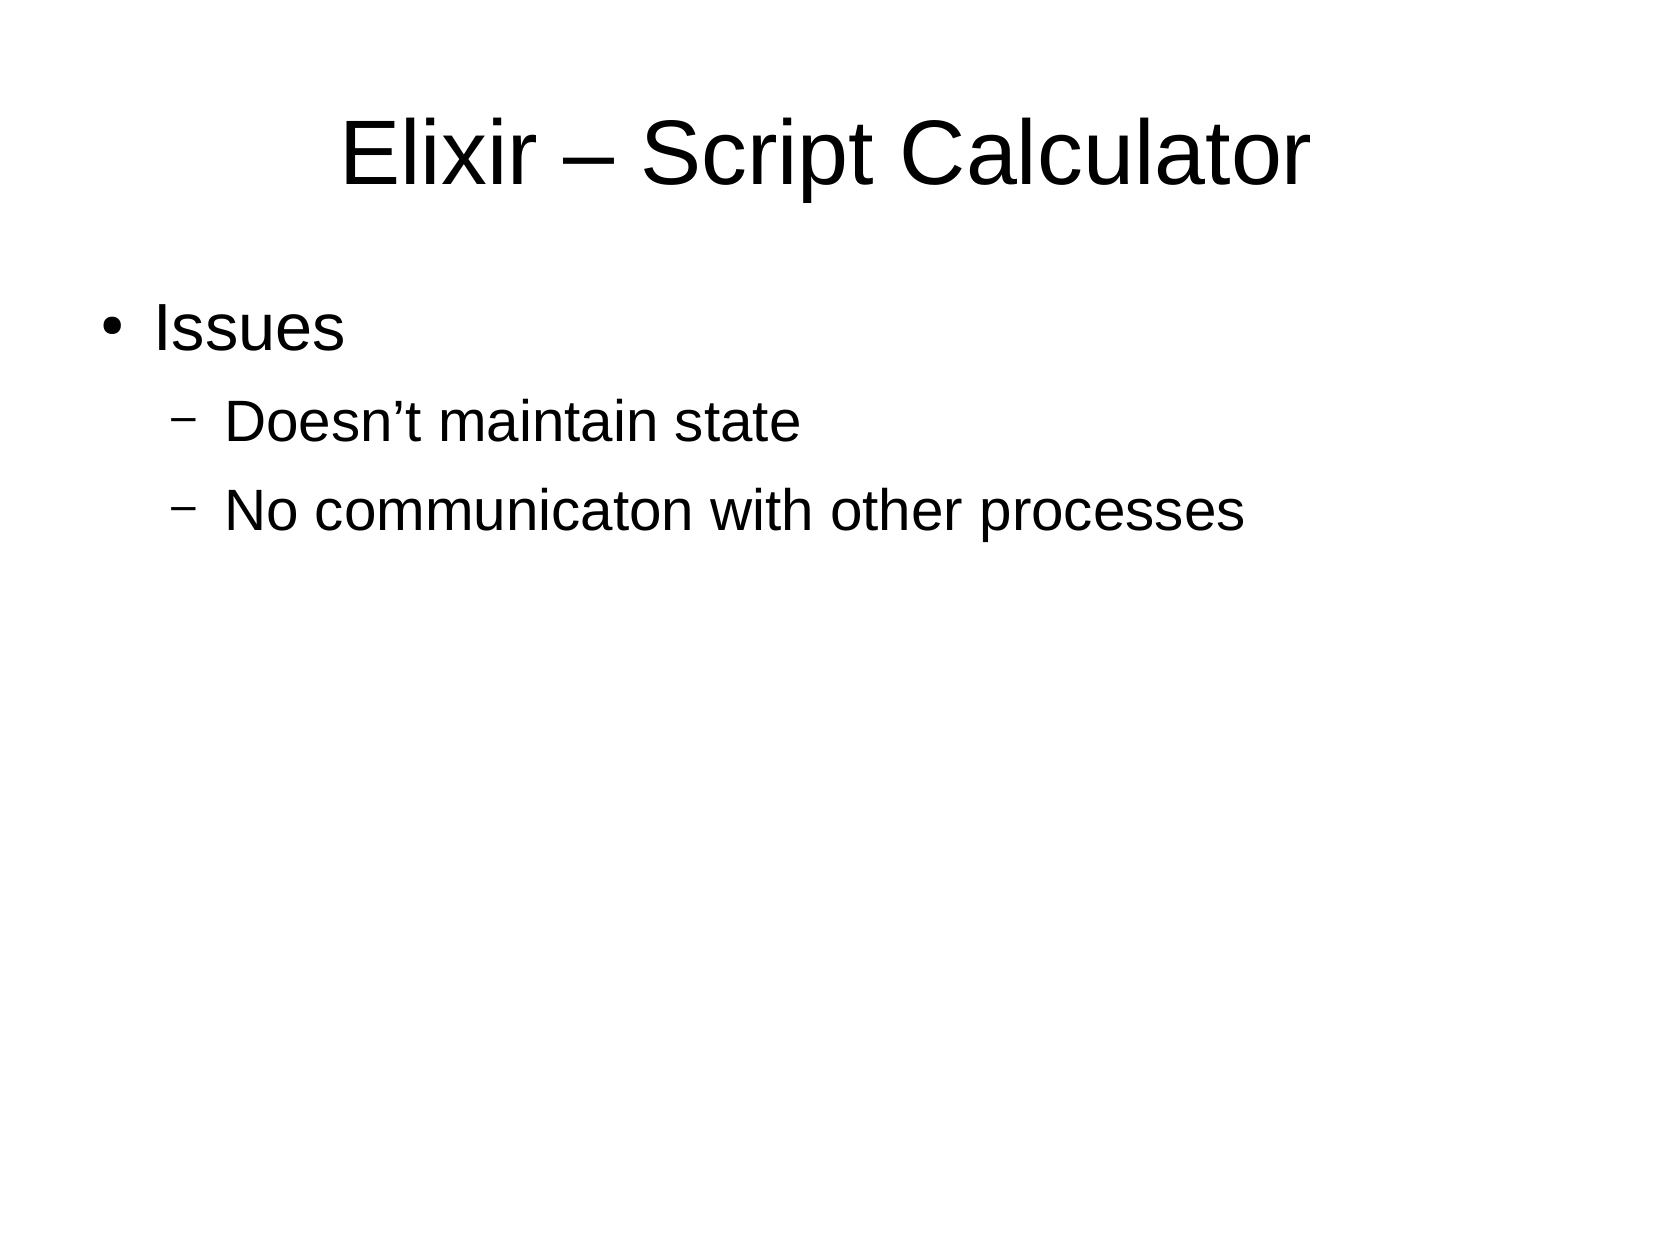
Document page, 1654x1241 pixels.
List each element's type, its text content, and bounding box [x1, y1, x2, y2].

title Elixir – Script Calculator [82, 49, 1571, 257]
list Issues Doesn’t maintain state No communicaton with other processes [82, 290, 1571, 1010]
